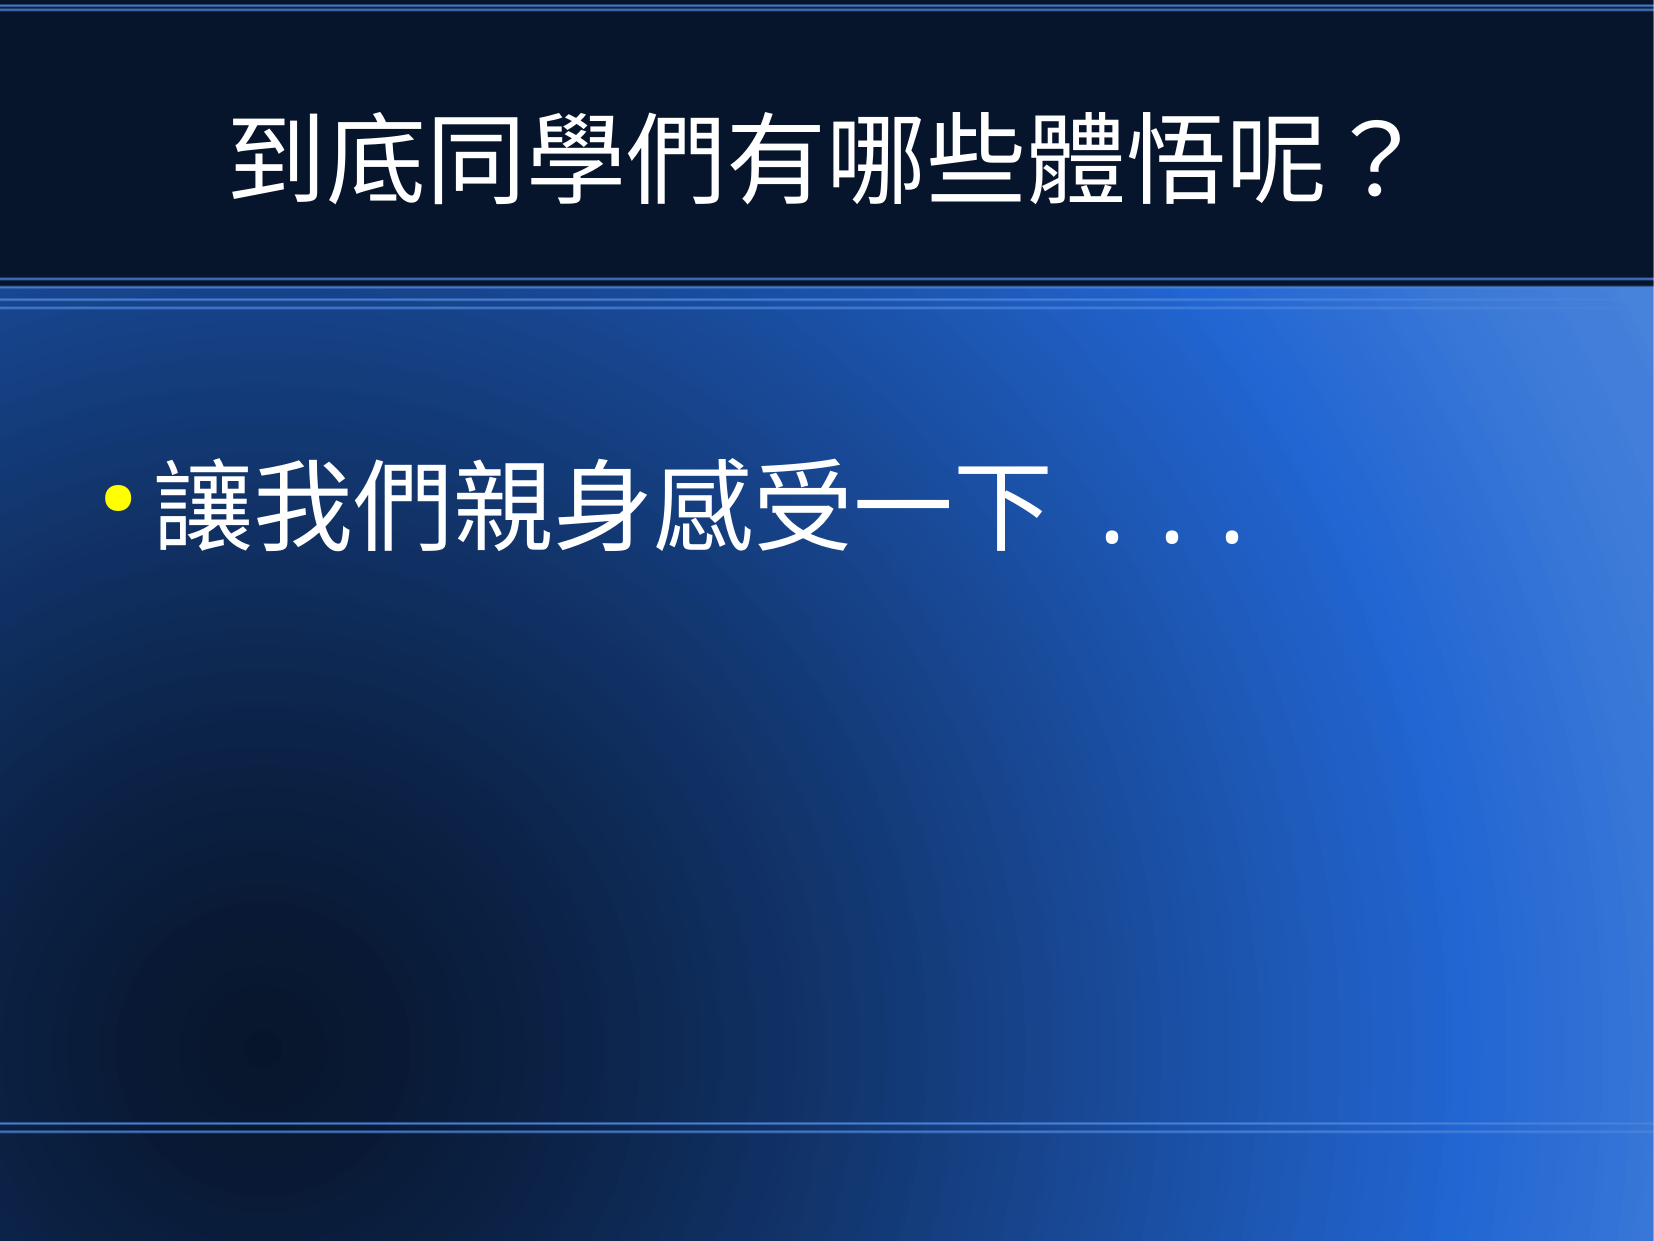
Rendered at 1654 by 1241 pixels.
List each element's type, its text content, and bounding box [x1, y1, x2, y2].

picture [0, 0, 1654, 1241]
title 到底同學們有哪些體悟呢？ [82, 49, 1571, 257]
list 讓我們親身感受一下... [82, 355, 1571, 1241]
